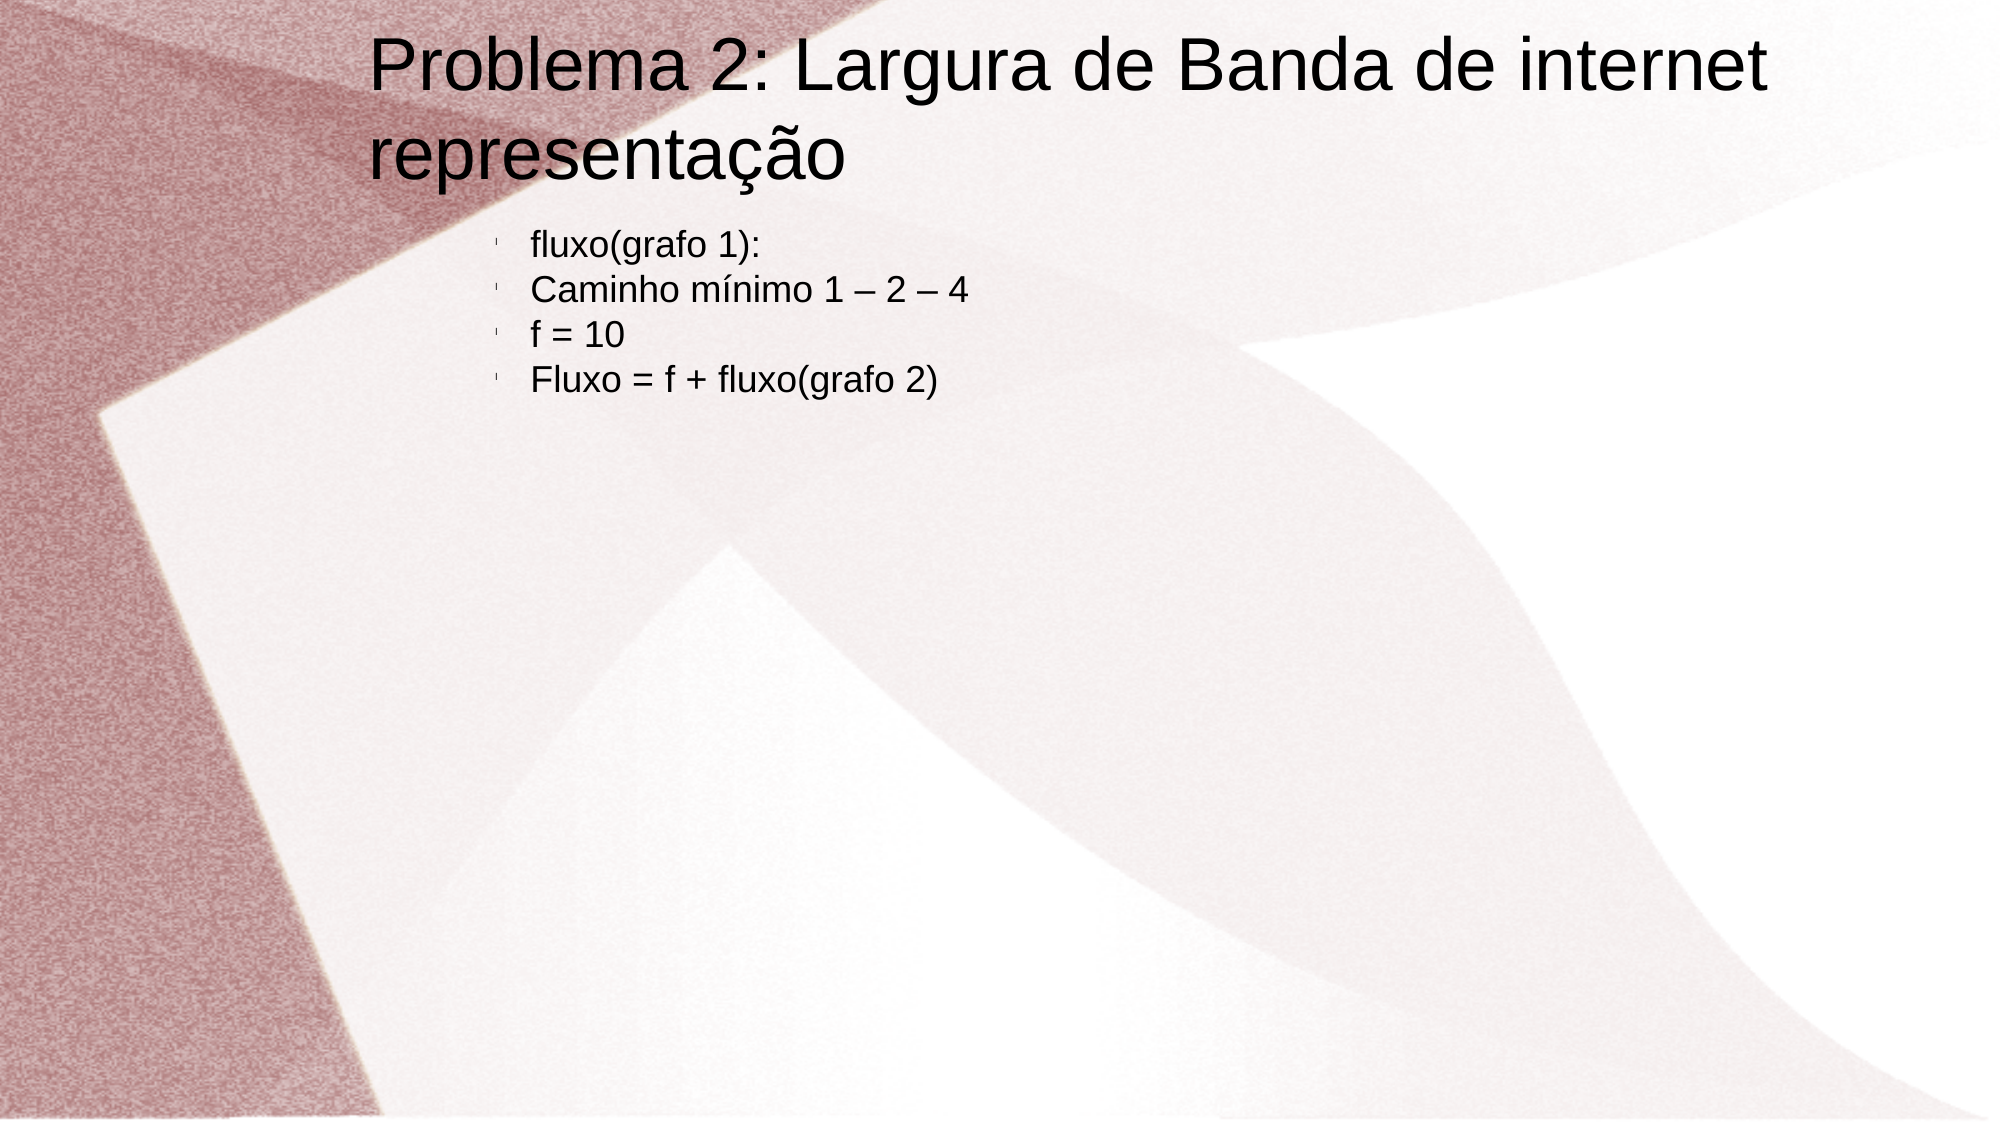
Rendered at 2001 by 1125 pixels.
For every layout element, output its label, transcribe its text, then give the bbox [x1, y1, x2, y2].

text_box fluxo(grafo 1): Caminho mínimo 1 – 2 – 4 f = 10 Fluxo = f + fluxo(grafo 2) [495, 220, 1209, 840]
picture [0, 0, 2001, 1125]
text_box Problema 2: Largura de Banda de internet representação [368, 0, 1830, 210]
